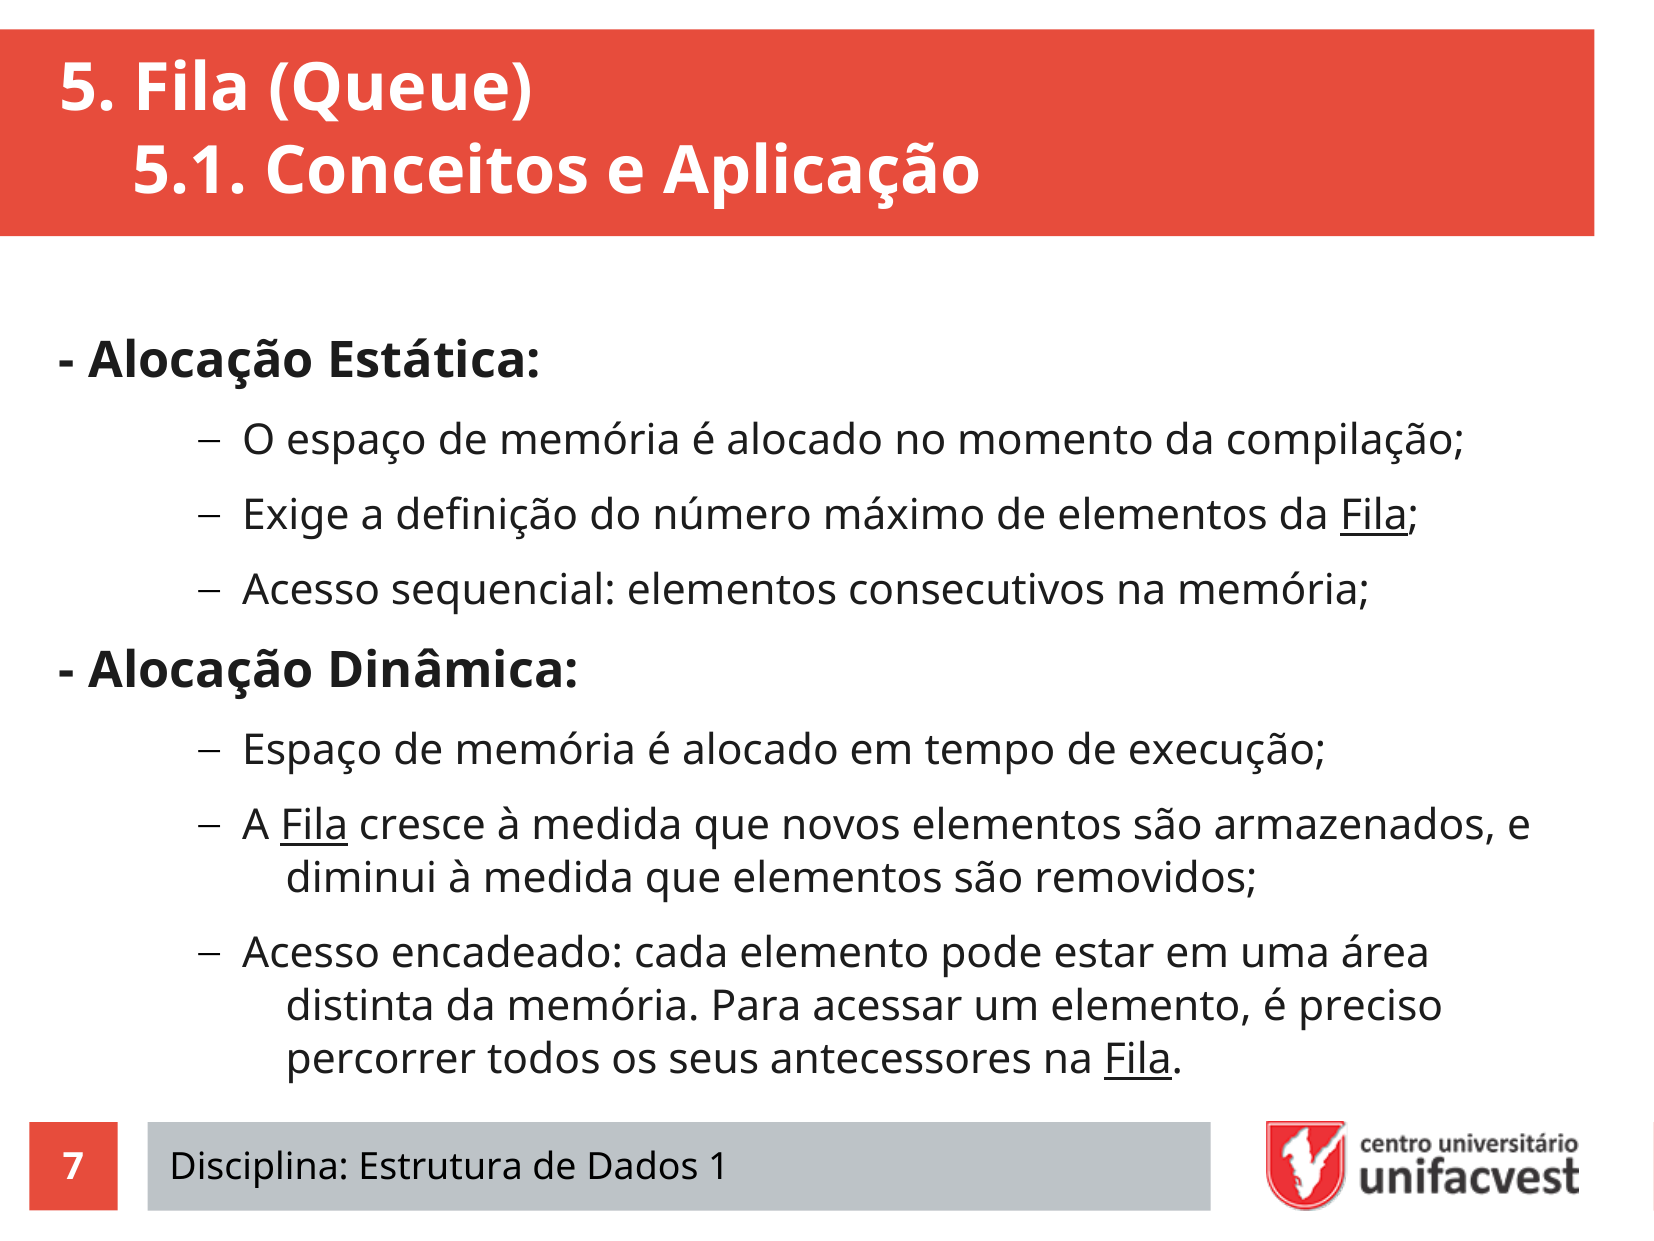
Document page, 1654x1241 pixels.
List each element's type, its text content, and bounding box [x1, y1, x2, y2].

text_box Disciplina: Estrutura de Dados 1 [154, 1132, 1205, 1196]
text_box [1238, 1120, 1654, 1212]
list - Alocação Estática: O espaço de memória é alocado no momento da compilação; Exige a definição do número máximo de elementos da Fila; Acesso sequencial: elementos consecutivos na memória; - Alocação Dinâmica: Espaço de memória é alocado em tempo de execução; A Fila cresce à medida que novos elementos são armazenados, e diminui à medida que elementos são removidos; Acesso encadeado: cada elemento pode estar em uma área distinta da memória. Para acessar um elemento, é preciso percorrer todos os seus antecessores na Fila. [59, 324, 1566, 1093]
title 5. Fila (Queue) 5.1. Conceitos e Aplicação [59, 59, 1595, 207]
picture [1266, 1121, 1579, 1211]
